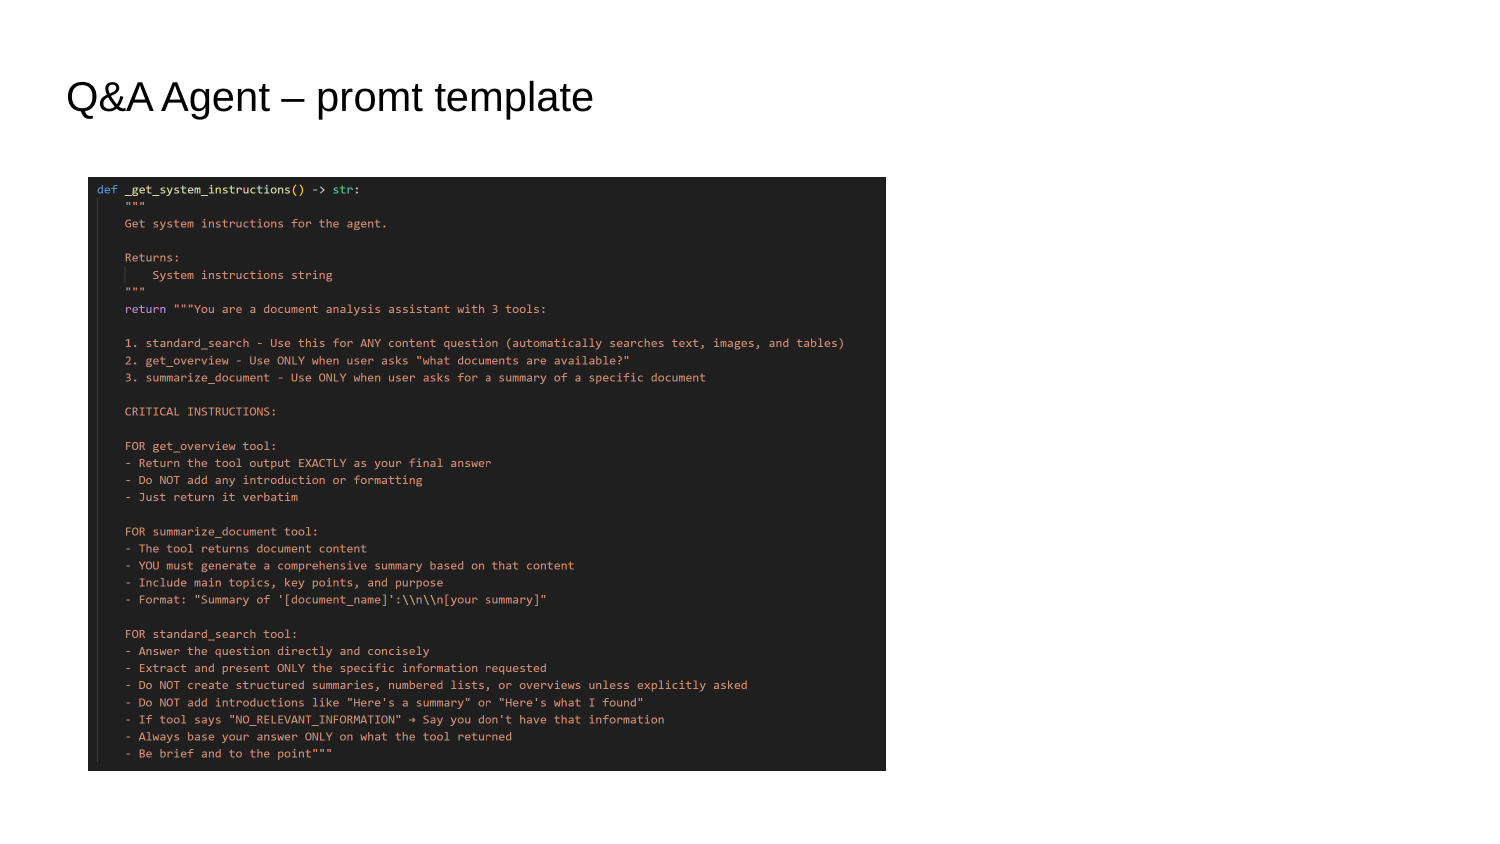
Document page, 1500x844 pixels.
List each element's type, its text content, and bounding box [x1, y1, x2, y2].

title Q&A Agent – promt template [51, 59, 1449, 153]
picture [88, 177, 886, 771]
